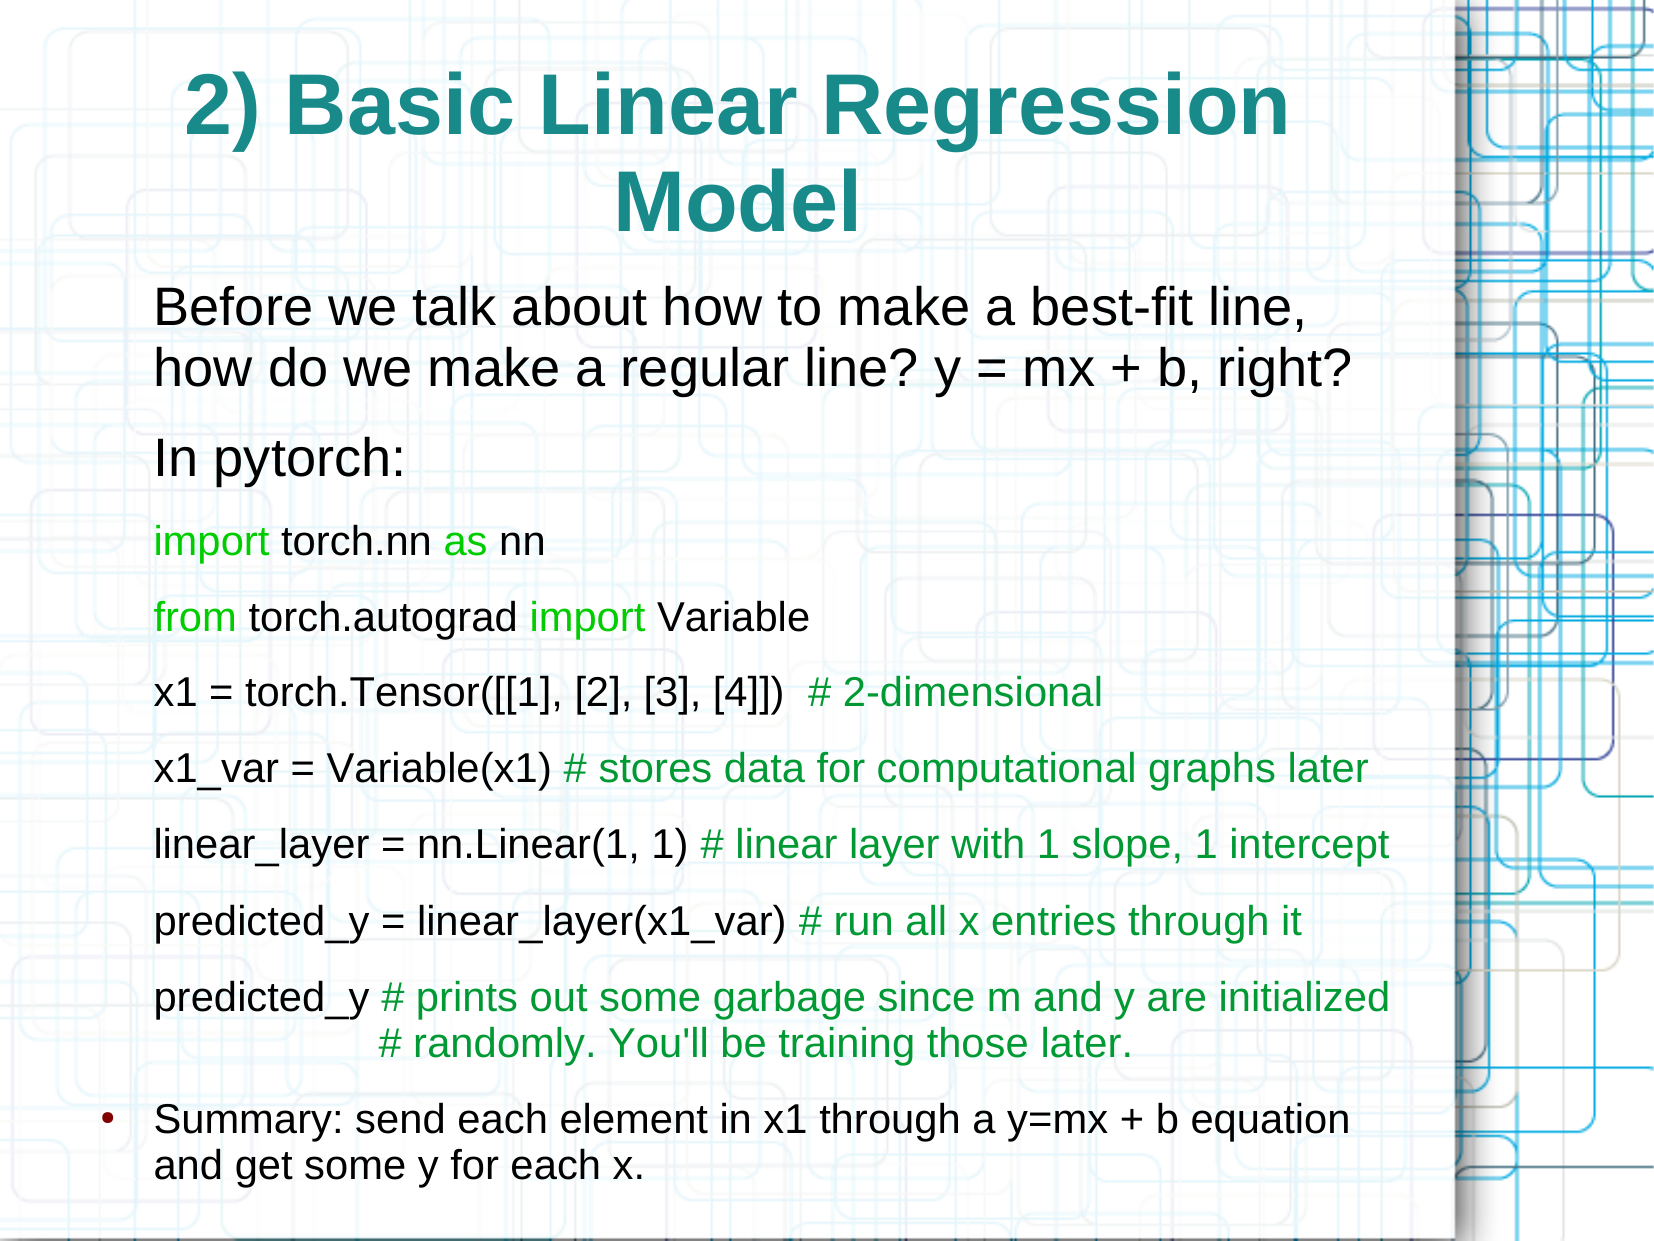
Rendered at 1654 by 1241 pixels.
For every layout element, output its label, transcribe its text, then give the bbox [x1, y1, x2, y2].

title 2) Basic Linear Regression Model [59, 49, 1418, 257]
picture [0, 0, 1654, 1241]
list Before we talk about how to make a best-fit line, how do we make a regular line? y = mx + b, right? In pytorch: import torch.nn as nn from torch.autograd import Variable x1 = torch.Tensor([[1], [2], [3], [4]]) # 2-dimensional x1_var = Variable(x1) # stores data for computational graphs later linear_layer = nn.Linear(1, 1) # linear layer with 1 slope, 1 intercept predicted_y = linear_layer(x1_var) # run all x entries through it predicted_y # prints out some garbage since m and y are initialized # randomly. You'll be training those later. Summary: send each element in x1 through a y=mx + b equation and get some y for each x. [82, 276, 1418, 1241]
